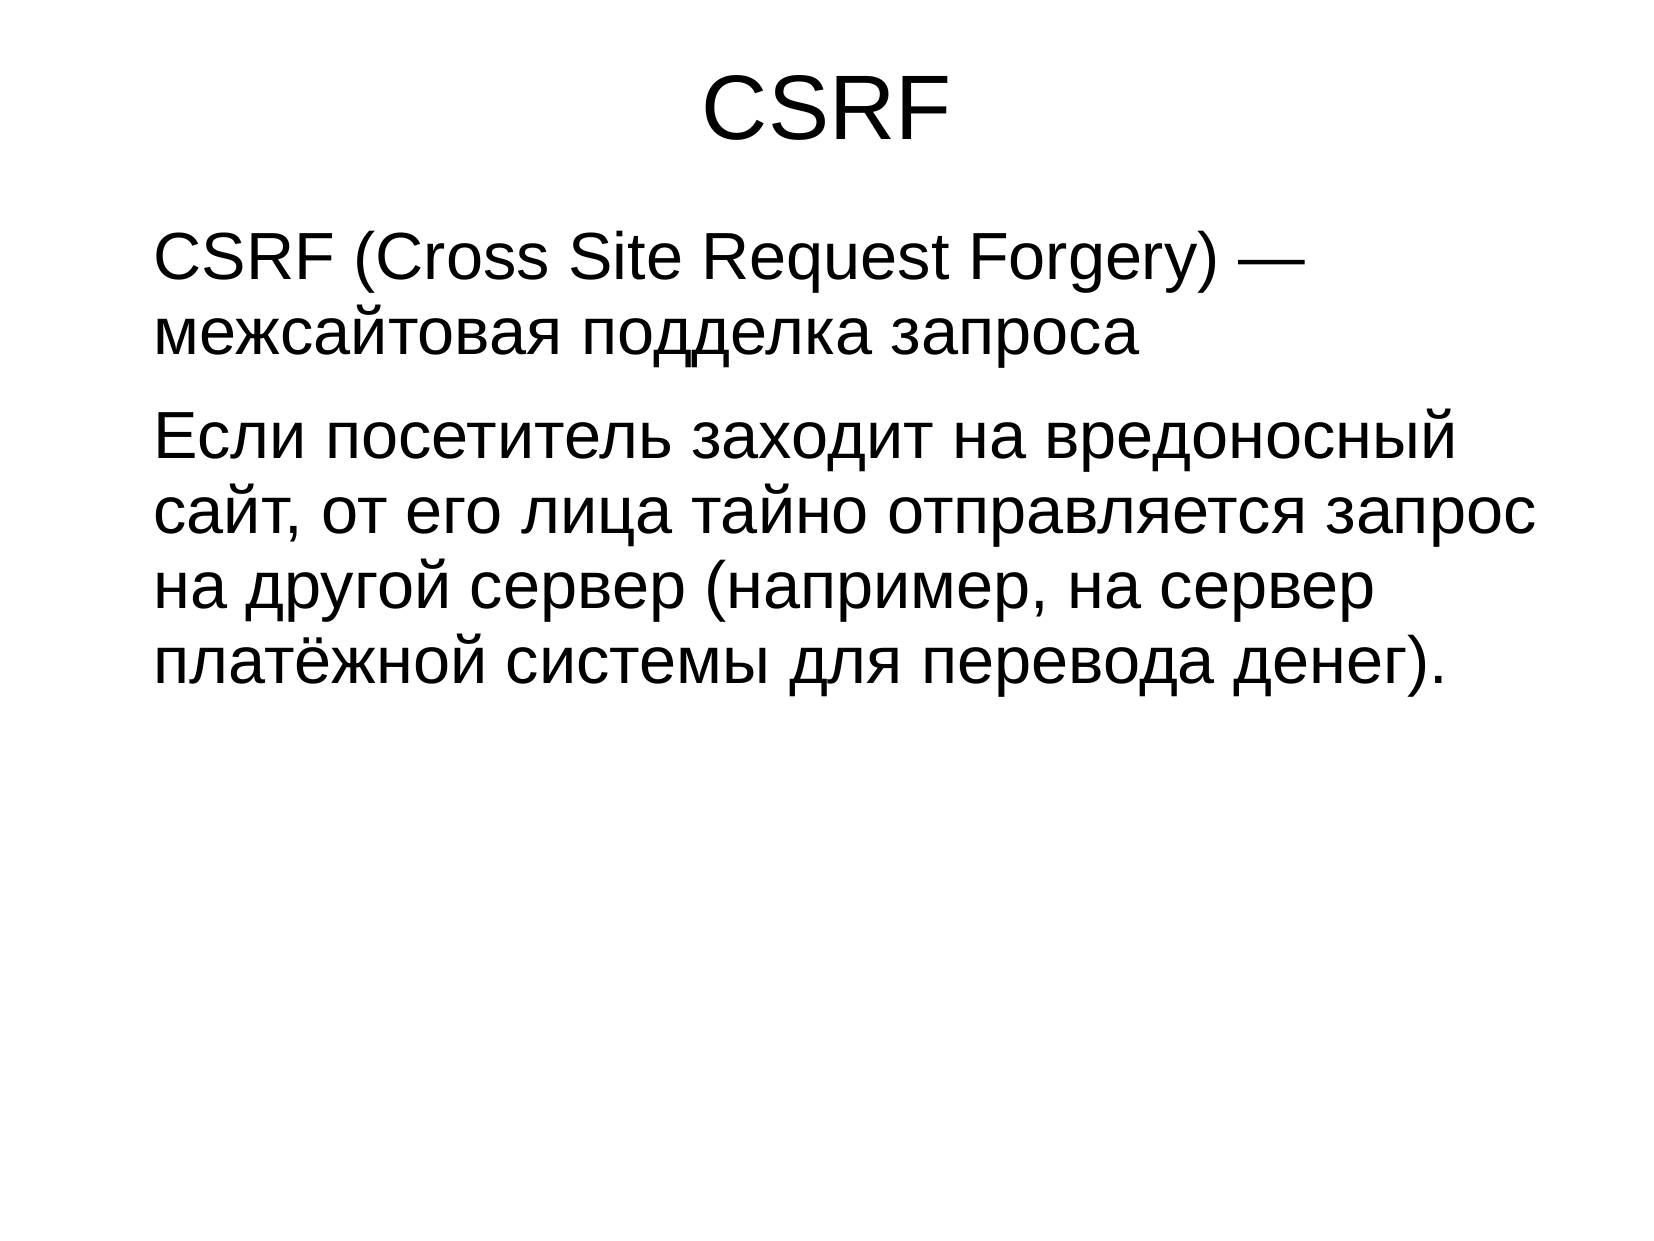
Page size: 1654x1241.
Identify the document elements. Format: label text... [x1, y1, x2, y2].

list CSRF (Сross Site Request Forgery) — межсайтовая подделка запроса Если посетитель заходит на вредоносный сайт, от его лица тайно отправляется запрос на другой сервер (например, на сервер платёжной системы для перевода денег). [82, 219, 1571, 1038]
title CSRF [82, 43, 1571, 172]
